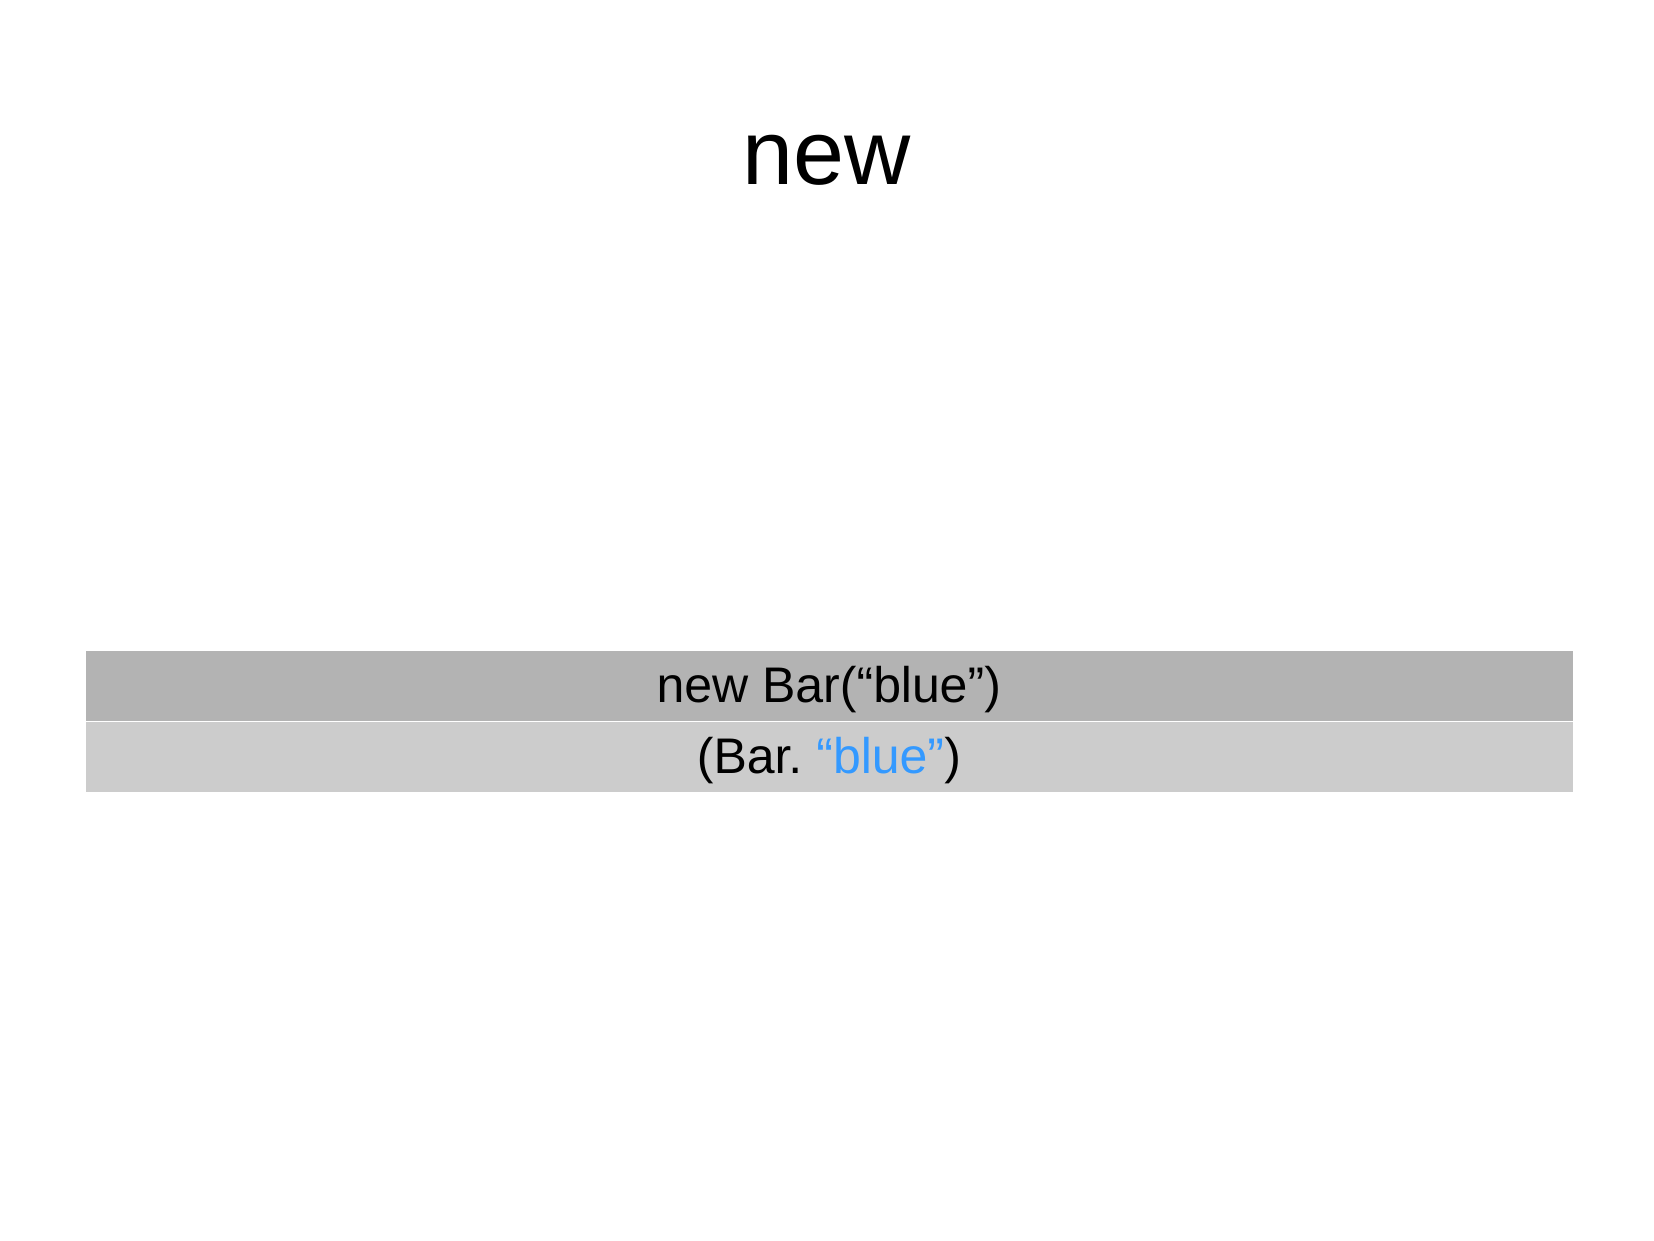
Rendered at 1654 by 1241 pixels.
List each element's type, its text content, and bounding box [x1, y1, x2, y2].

table_header new Bar(“blue”) [86, 651, 1573, 721]
title new [82, 49, 1571, 257]
table_cell (Bar. “blue”) [86, 722, 1573, 792]
